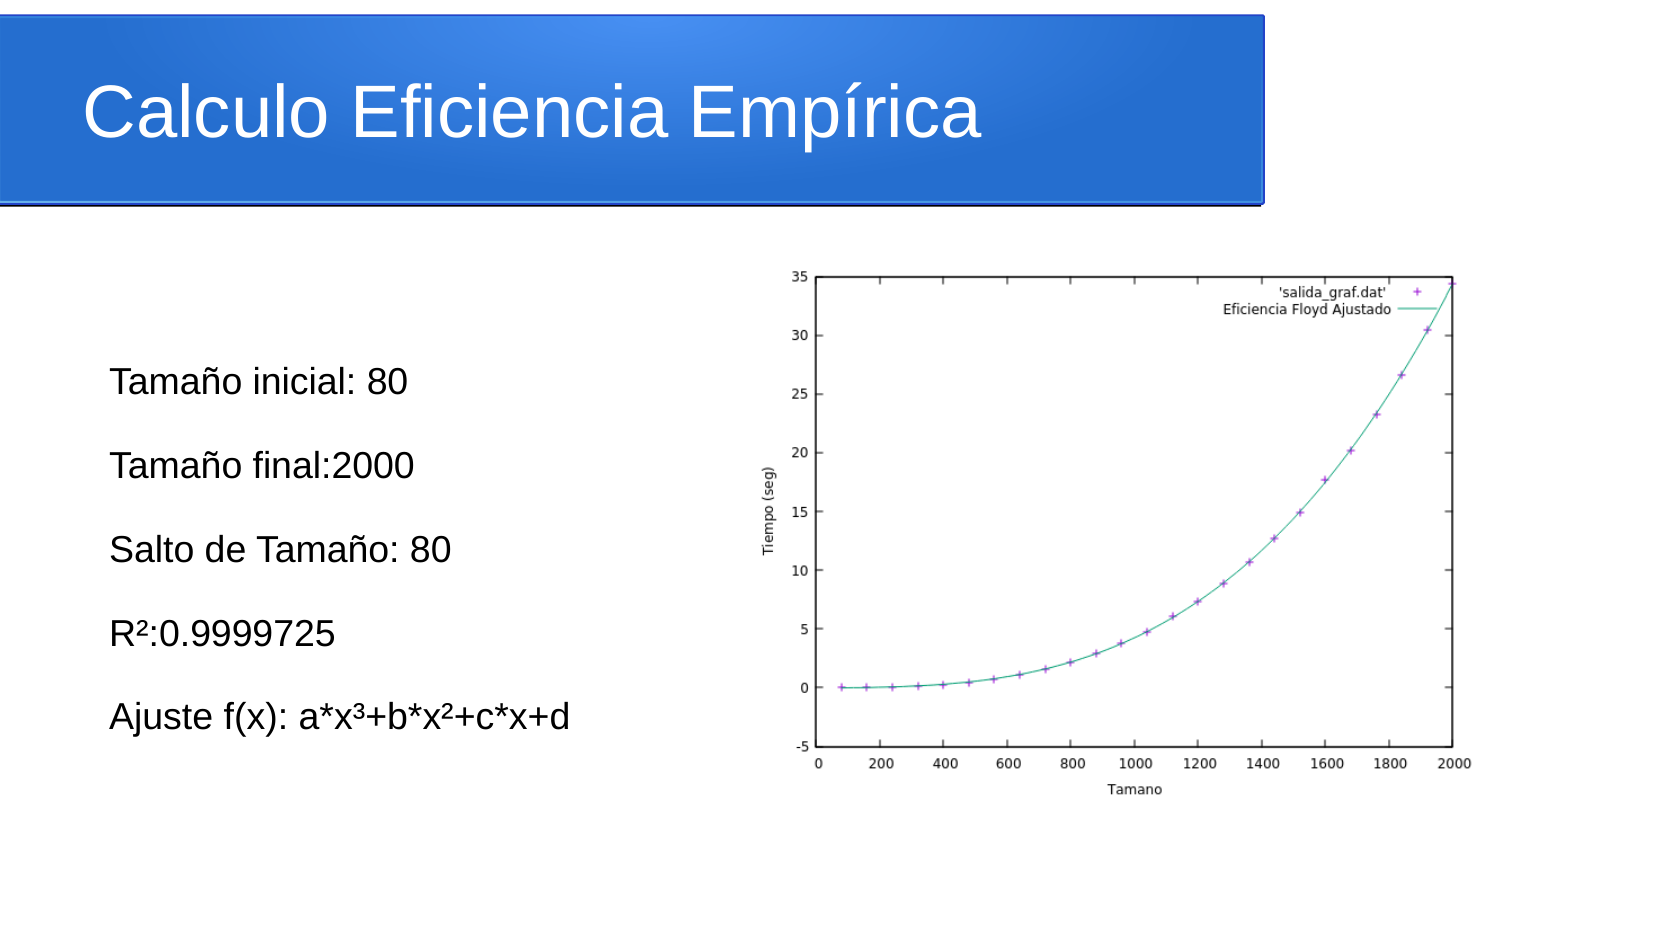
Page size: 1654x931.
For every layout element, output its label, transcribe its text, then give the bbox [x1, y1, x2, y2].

text_box Tamaño inicial: 80 Tamaño final:2000 Salto de Tamaño: 80 R²:0.9999725 Ajuste f(x): a*x³+b*x²+c*x+d [94, 352, 650, 746]
picture [755, 259, 1476, 800]
title Calculo Eficiencia Empírica [82, 35, 1235, 189]
